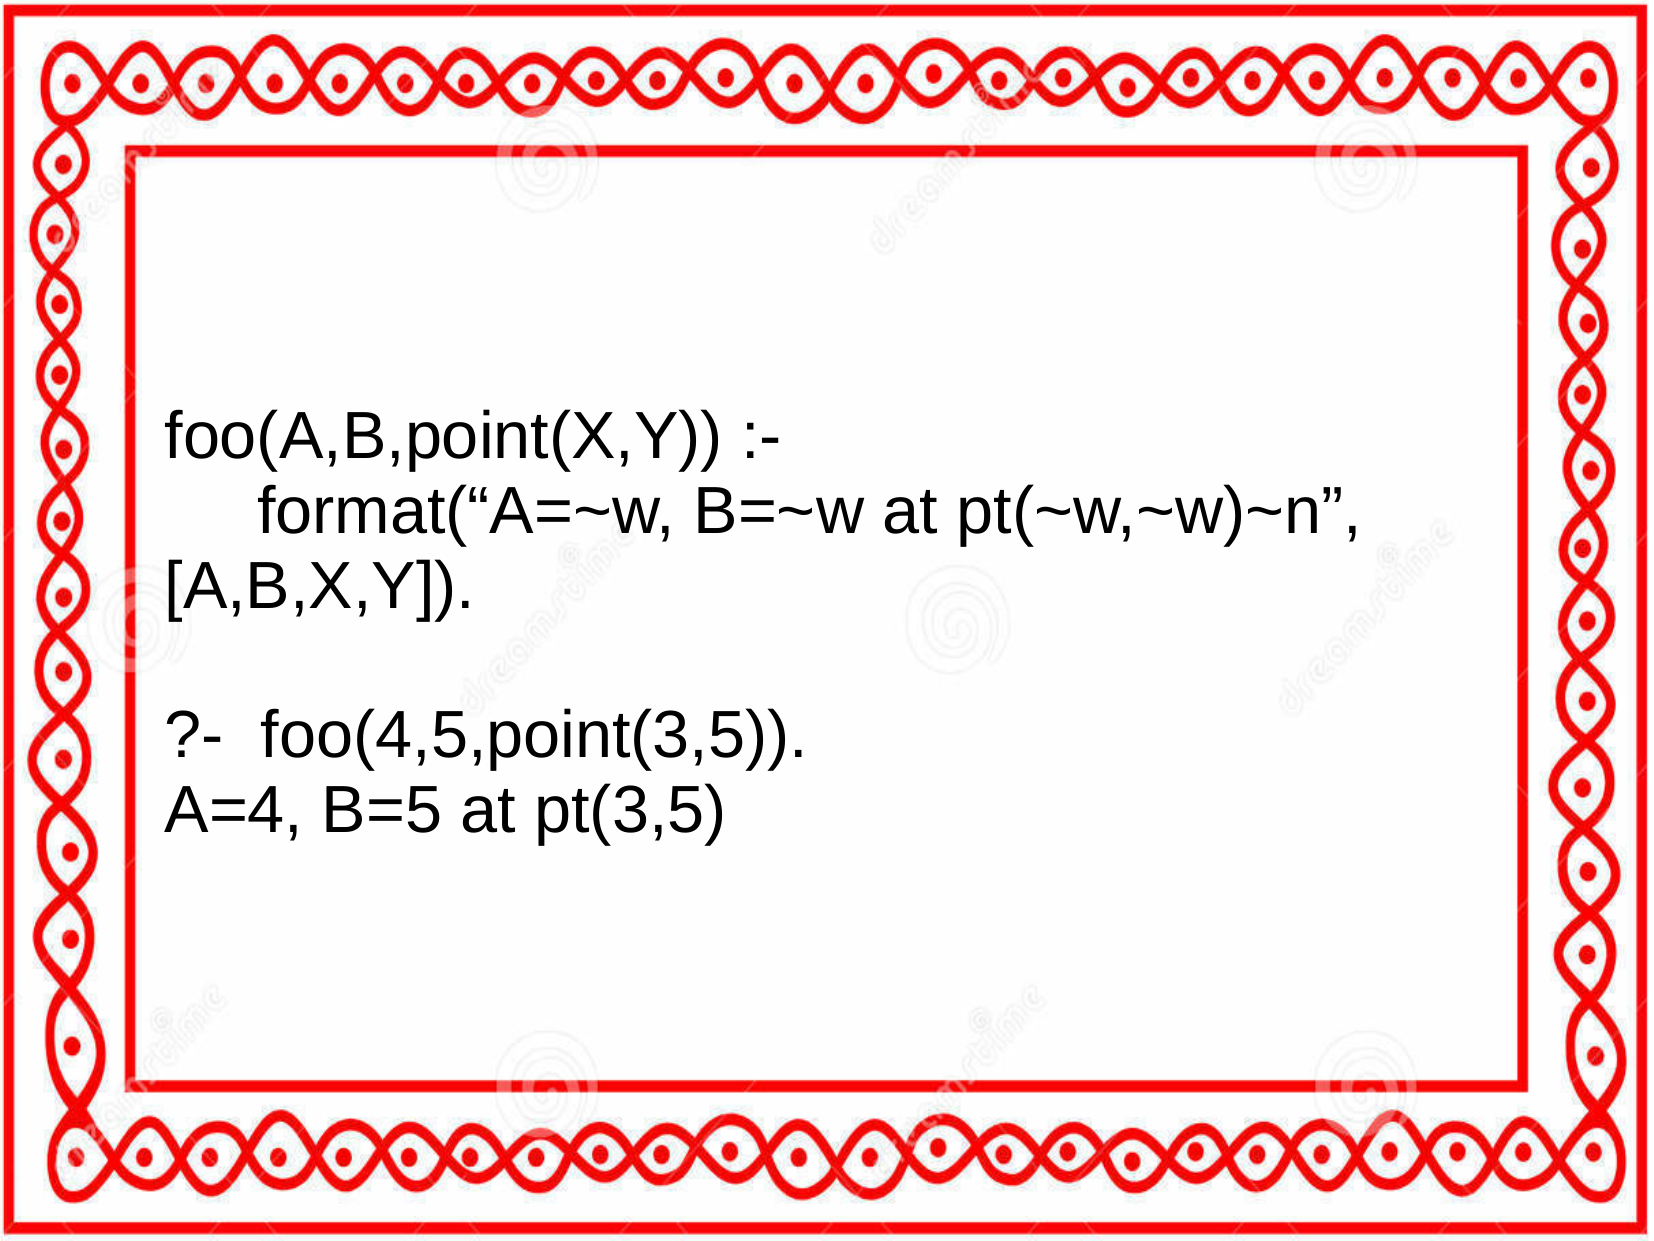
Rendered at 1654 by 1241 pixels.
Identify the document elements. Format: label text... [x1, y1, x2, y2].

subtitle foo(A,B,point(X,Y)) :- format(“A=~w, B=~w at pt(~w,~w)~n”, [A,B,X,Y]). ?- foo(4,5,point(3,5)). A=4, B=5 at pt(3,5) [164, 165, 1545, 1081]
picture [0, 0, 1654, 1241]
